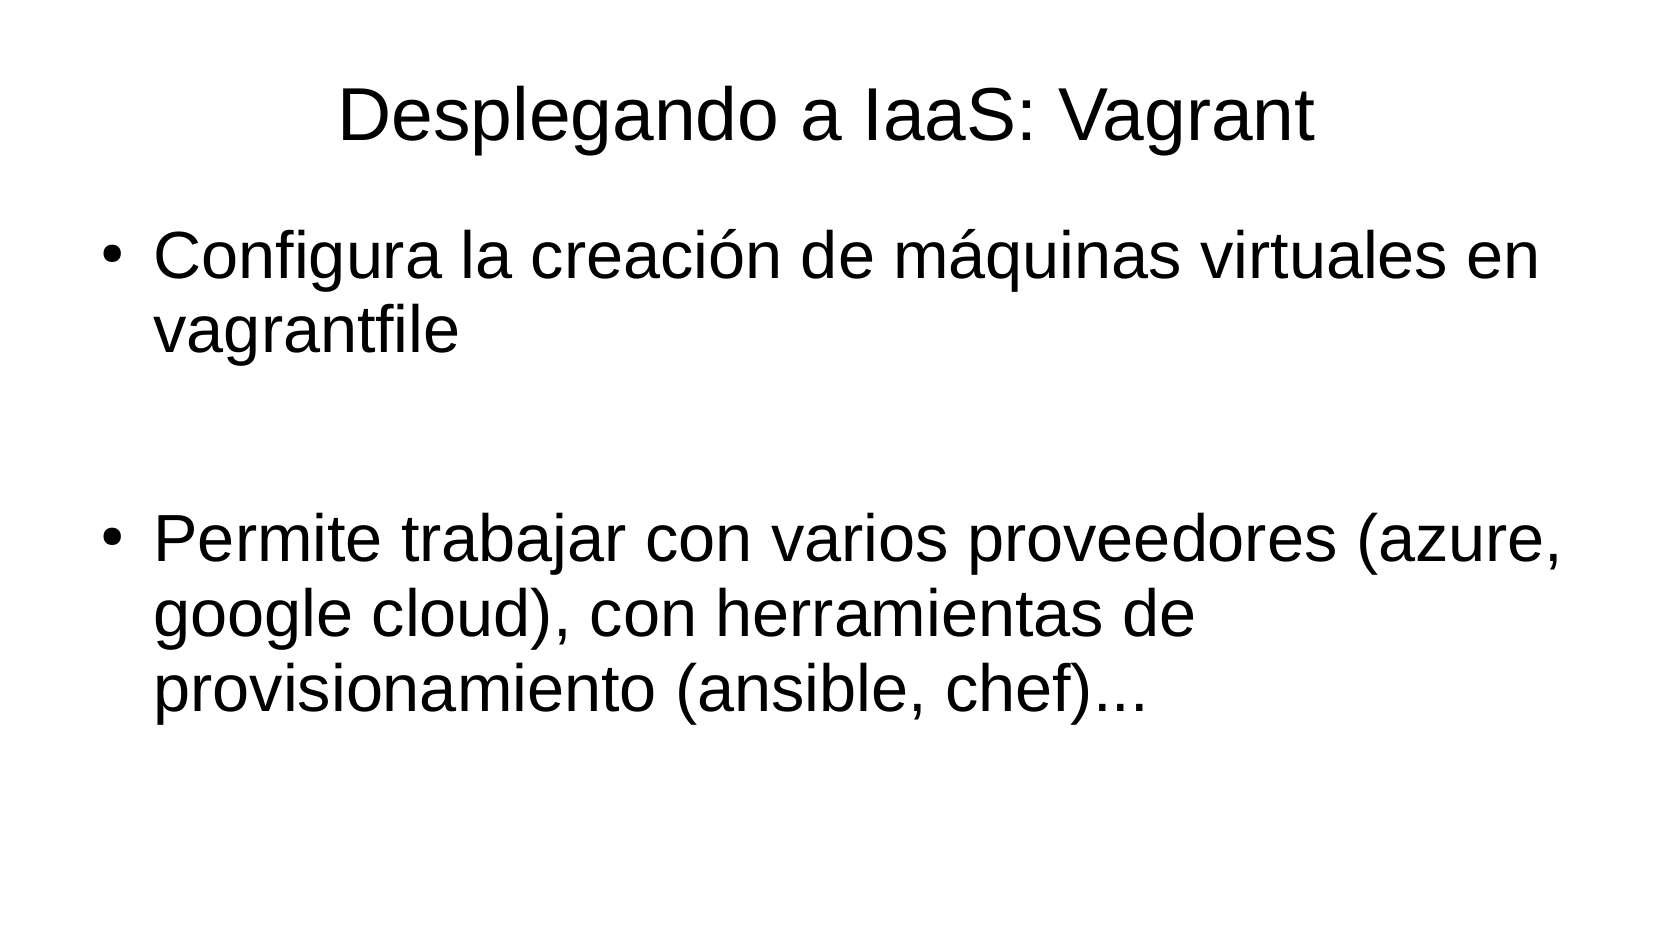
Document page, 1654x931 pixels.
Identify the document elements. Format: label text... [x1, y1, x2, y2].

list Configura la creación de máquinas virtuales en vagrantfile Permite trabajar con varios proveedores (azure, google cloud), con herramientas de provisionamiento (ansible, chef)... [82, 217, 1571, 758]
title Desplegando a IaaS: Vagrant [82, 37, 1571, 193]
